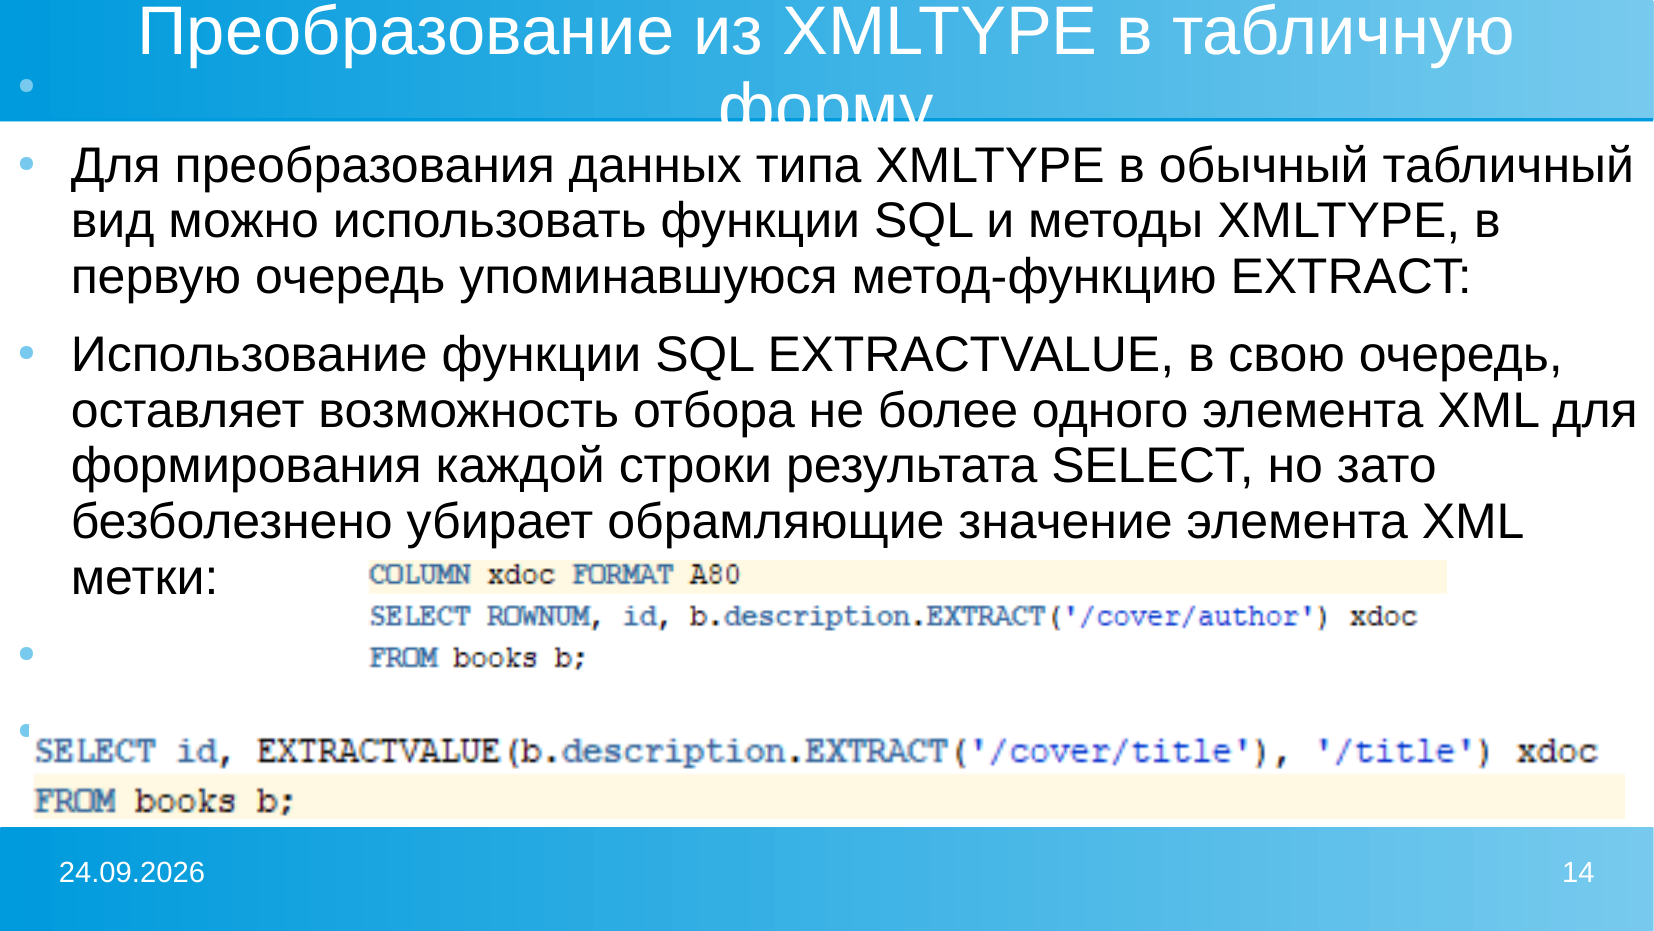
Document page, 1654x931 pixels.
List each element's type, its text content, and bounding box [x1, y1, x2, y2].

picture [29, 725, 1625, 819]
picture [365, 560, 1447, 680]
title Преобразование из XMLTYPE в табличную форму [59, 0, 1595, 59]
list Для преобразования данных типа XMLTYPE в обычный табличный вид можно использовать функции SQL и методы XMLTYPE, в первую очередь упоминавшуюся метод-функцию EXTRACT: Использование функции SQL EXTRACTVALUE, в свою очередь, оставляет возможность отбора не более одного элемента XML для формирования каждой строки результата SELECT, но зато безболезнено убирает обрамляющие значение элемента XML метки: [0, 59, 1654, 739]
